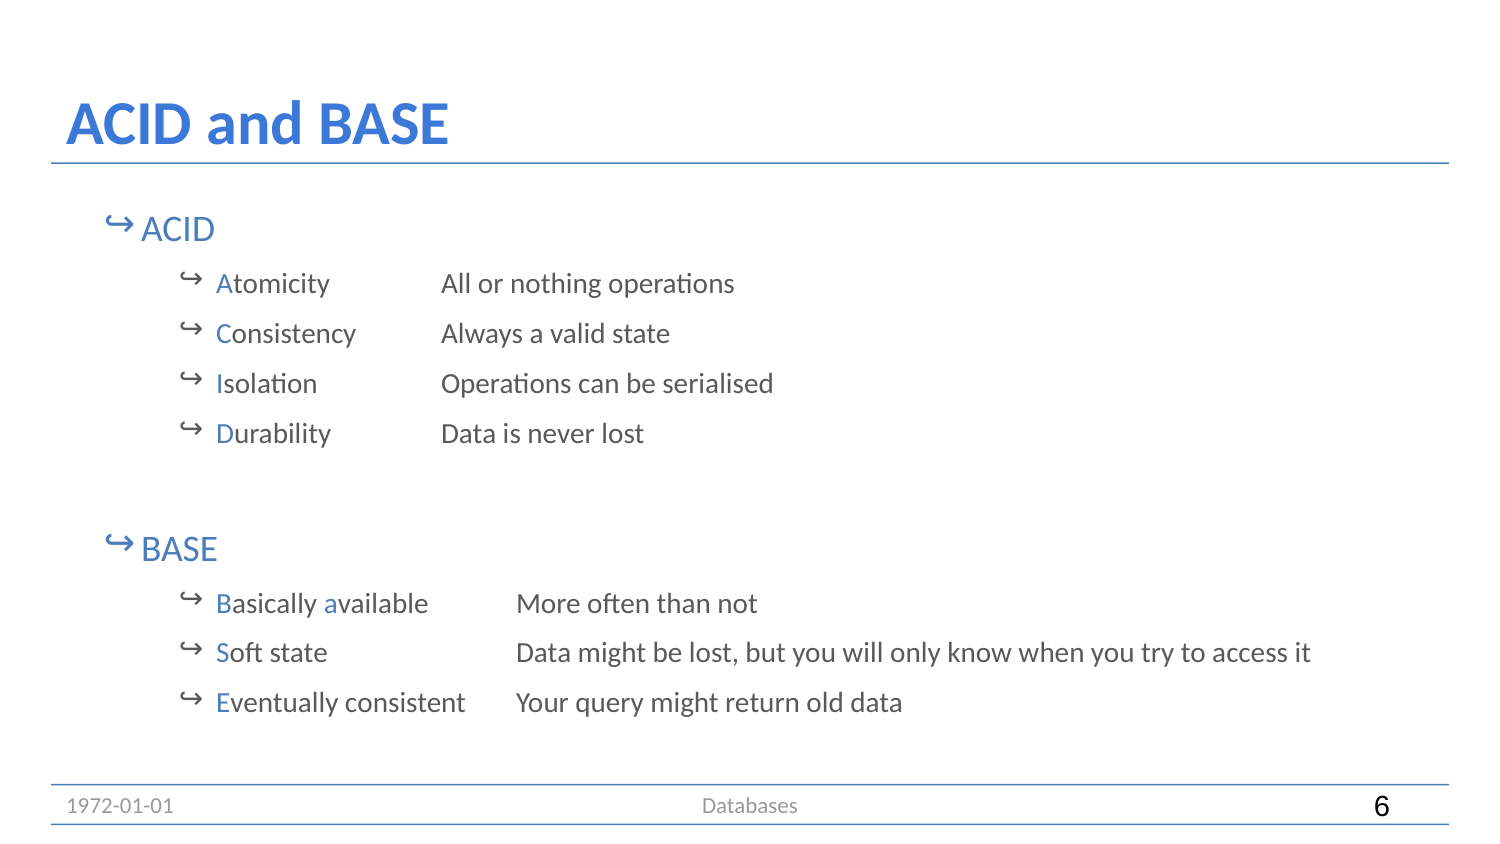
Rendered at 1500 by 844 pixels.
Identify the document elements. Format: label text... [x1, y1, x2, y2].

slide_number <number> [1358, 784, 1449, 825]
title ACID and BASE [51, 72, 1449, 167]
list ACID Atomicity All or nothing operations Consistency Always a valid state Isolation Operations can be serialised Durability Data is never lost BASE Basically available More often than not Soft state Data might be lost, but you will only know when you try to access it Eventually consistent Your query might return old data [51, 189, 1449, 750]
